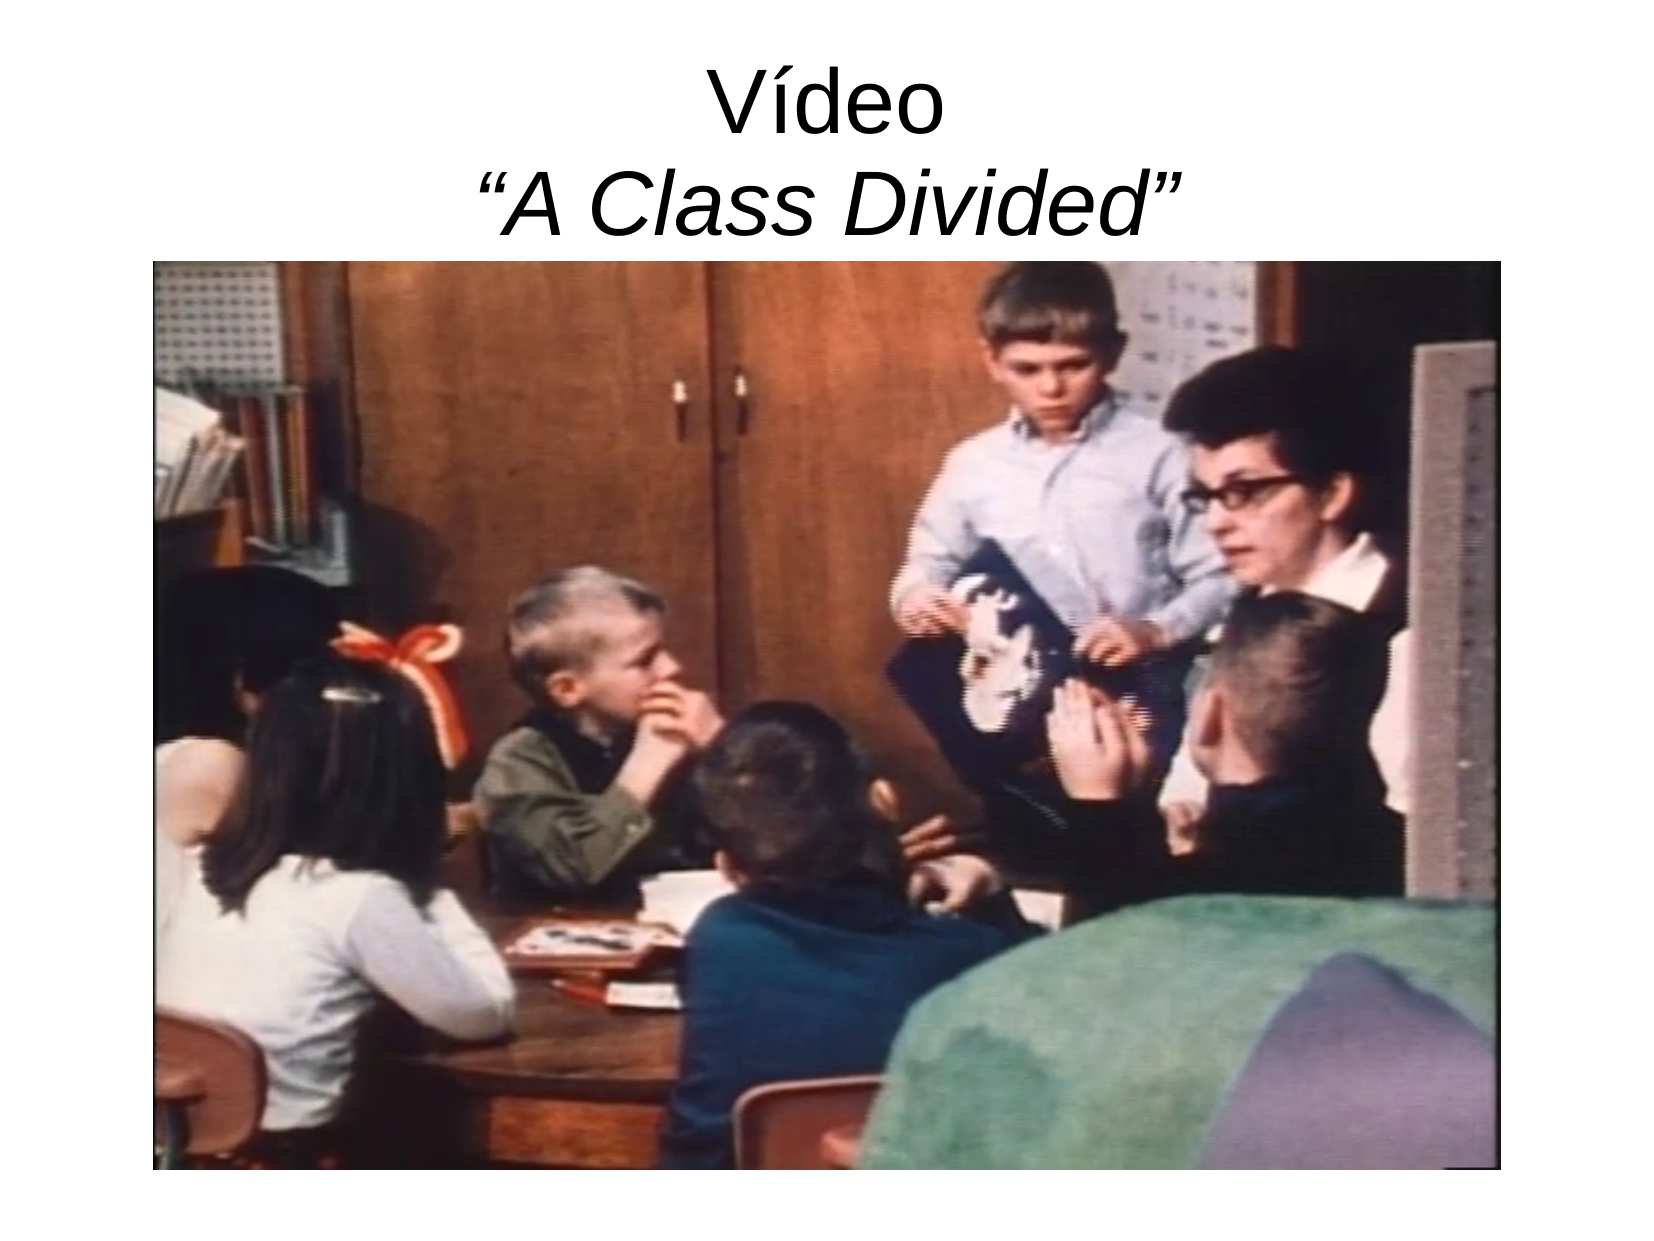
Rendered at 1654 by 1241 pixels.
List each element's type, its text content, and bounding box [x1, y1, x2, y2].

title Vídeo “A Class Divided” [82, 49, 1571, 257]
picture [153, 261, 1501, 1170]
